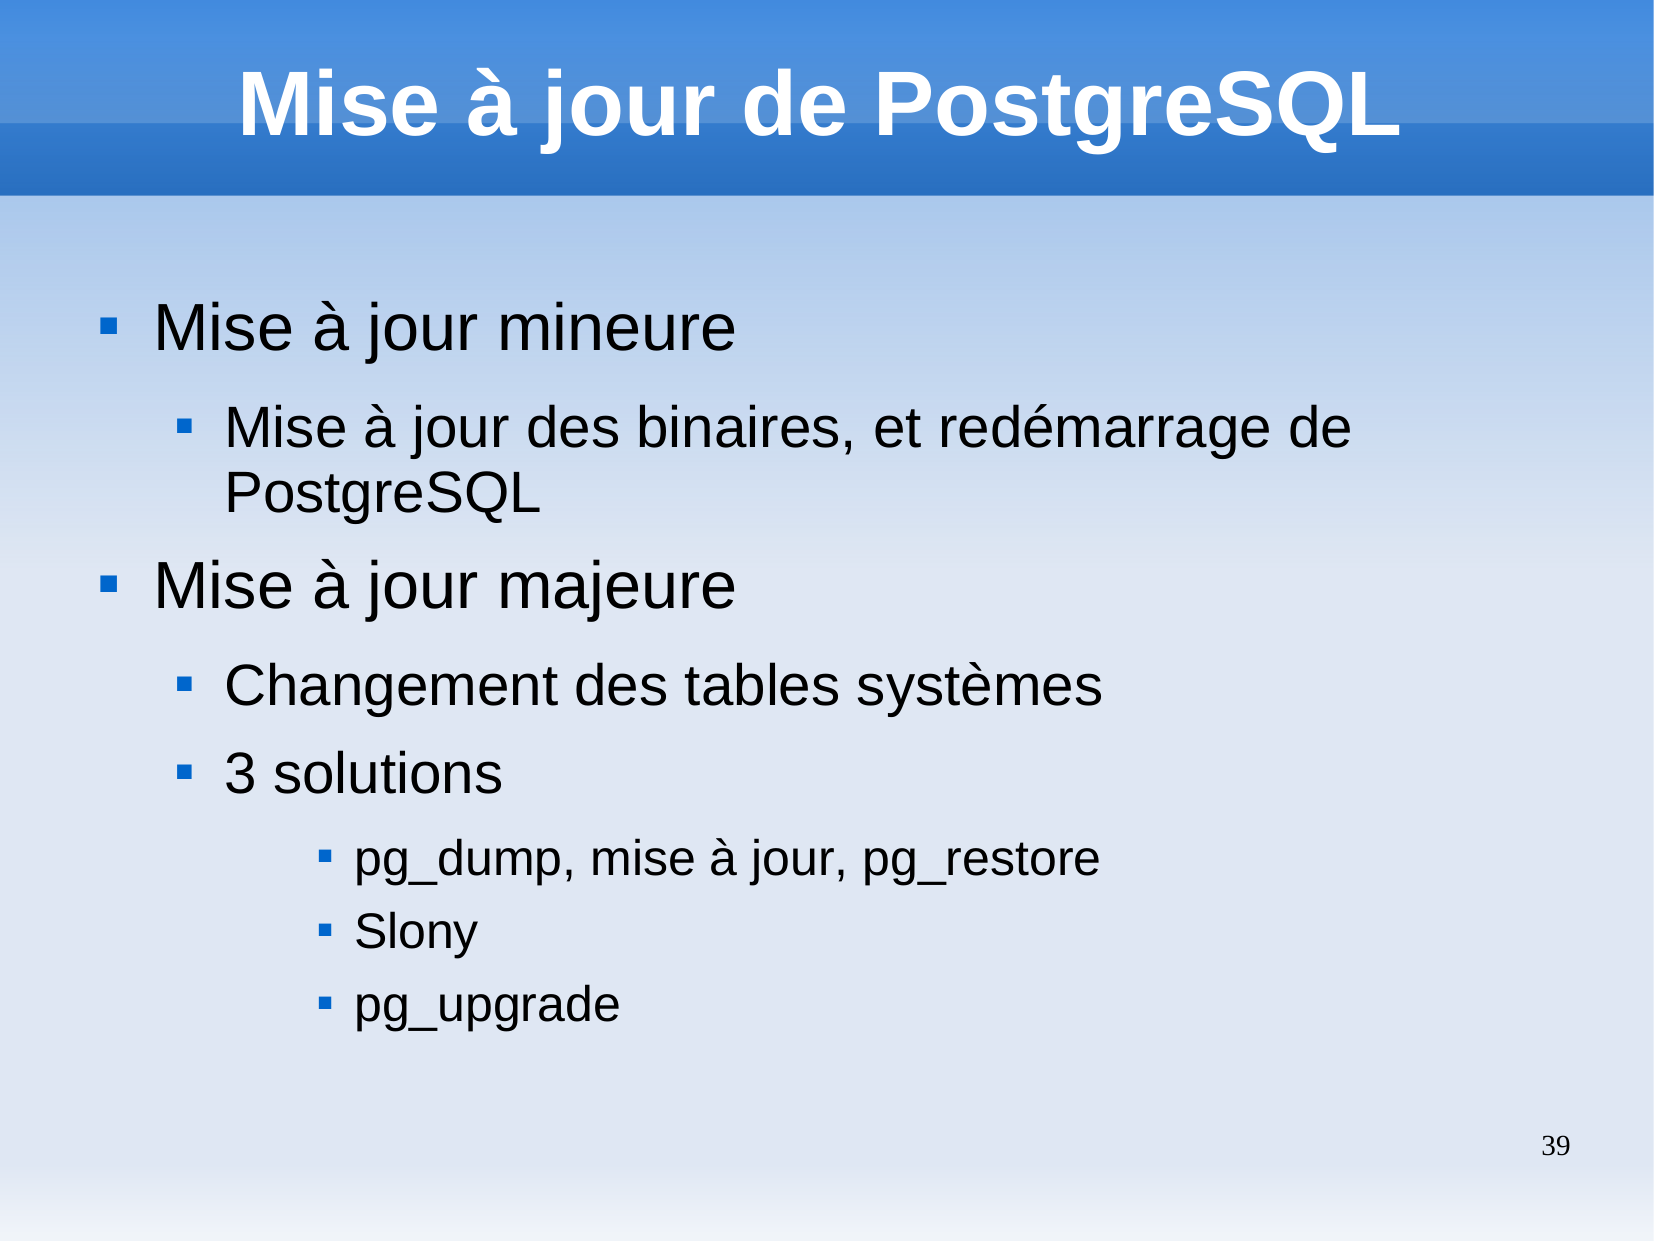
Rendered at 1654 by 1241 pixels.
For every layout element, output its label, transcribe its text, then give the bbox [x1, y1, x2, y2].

title Mise à jour de PostgreSQL [76, 7, 1565, 200]
list Mise à jour mineure Mise à jour des binaires, et redémarrage de PostgreSQL Mise à jour majeure Changement des tables systèmes 3 solutions pg_dump, mise à jour, pg_restore Slony pg_upgrade [82, 290, 1571, 1094]
picture [0, 0, 1654, 1241]
